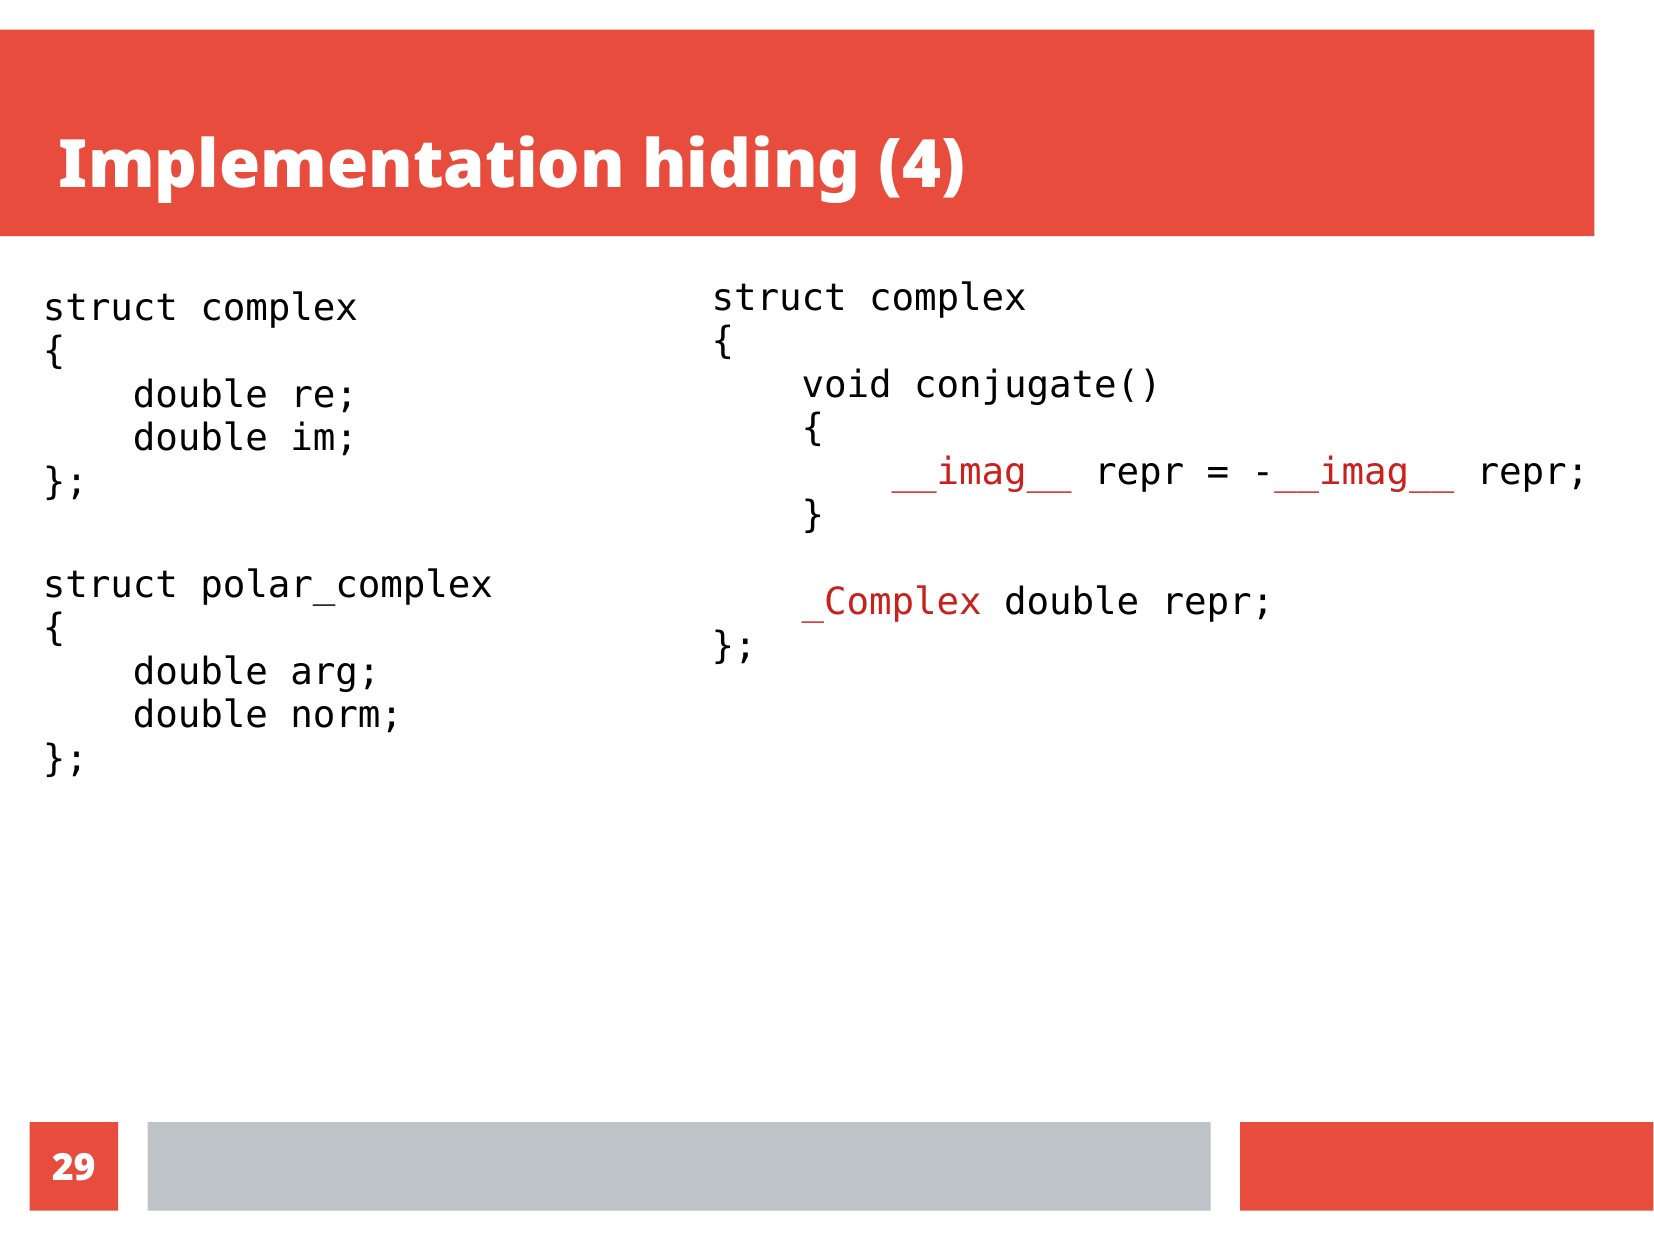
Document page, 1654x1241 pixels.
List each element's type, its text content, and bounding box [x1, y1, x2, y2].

text_box struct complex { void conjugate() { __imag__ repr = -__imag__ repr; } _Complex double repr; }; [696, 268, 1642, 719]
title Implementation hiding (4) [59, 59, 1595, 207]
text_box struct complex { double re; double im; }; [28, 278, 544, 555]
text_box struct polar_complex { double arg; double norm; }; [28, 555, 591, 875]
